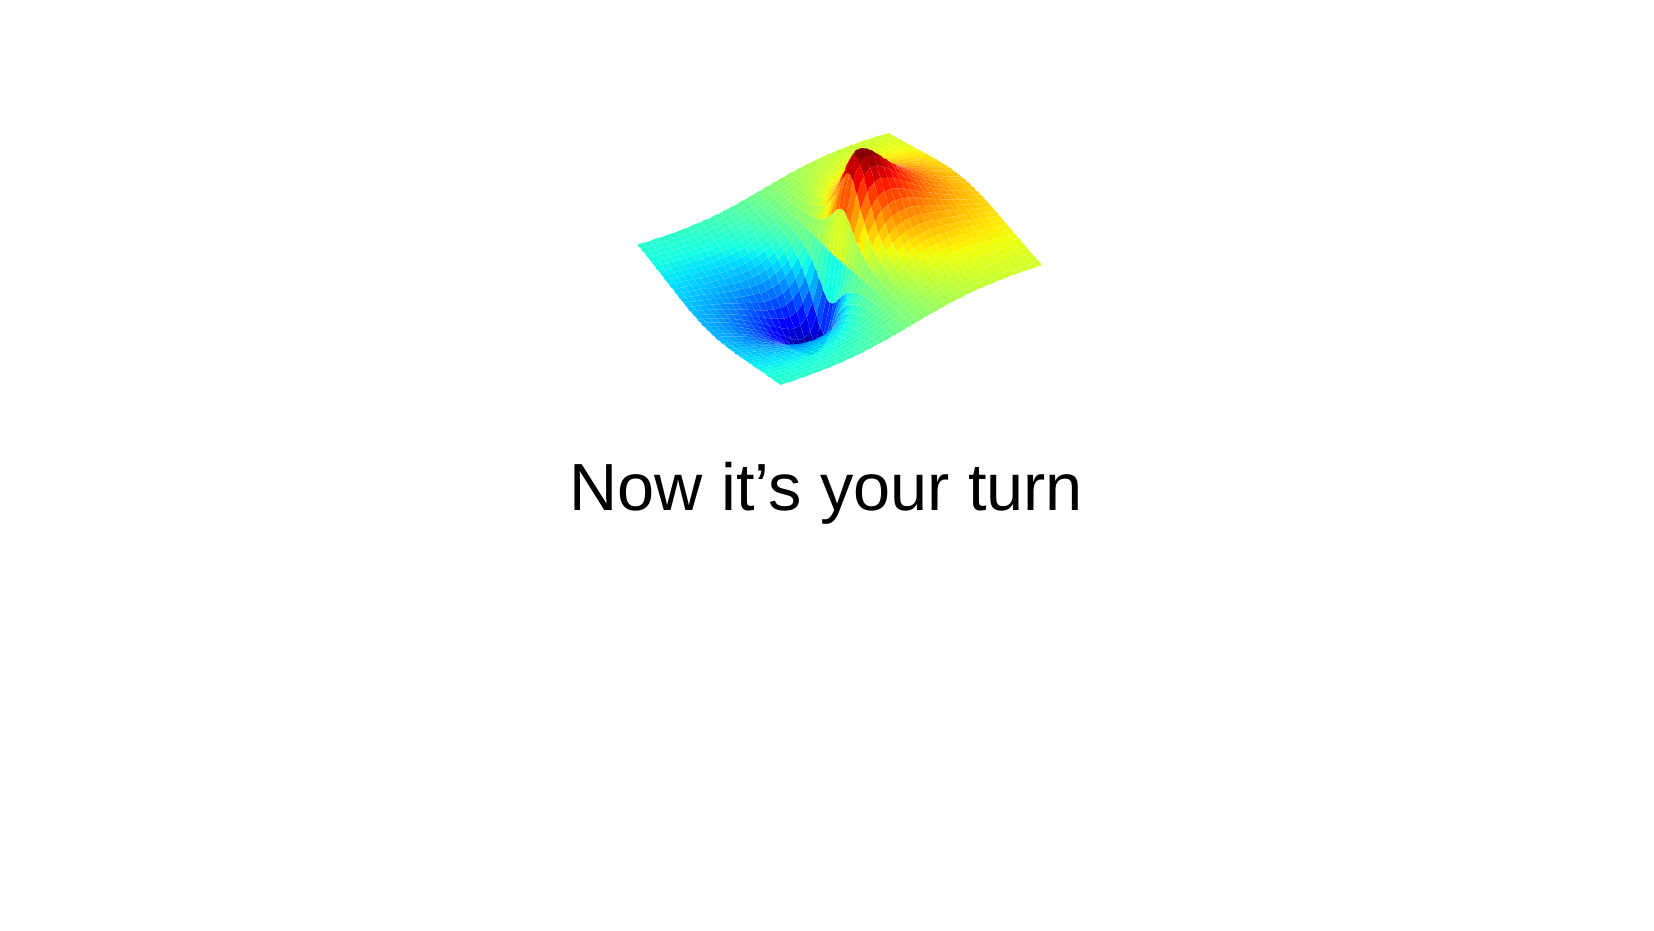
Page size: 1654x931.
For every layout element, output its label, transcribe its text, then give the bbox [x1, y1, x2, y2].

picture [498, 14, 1156, 217]
subtitle Now it’s your turn [82, 217, 1571, 758]
